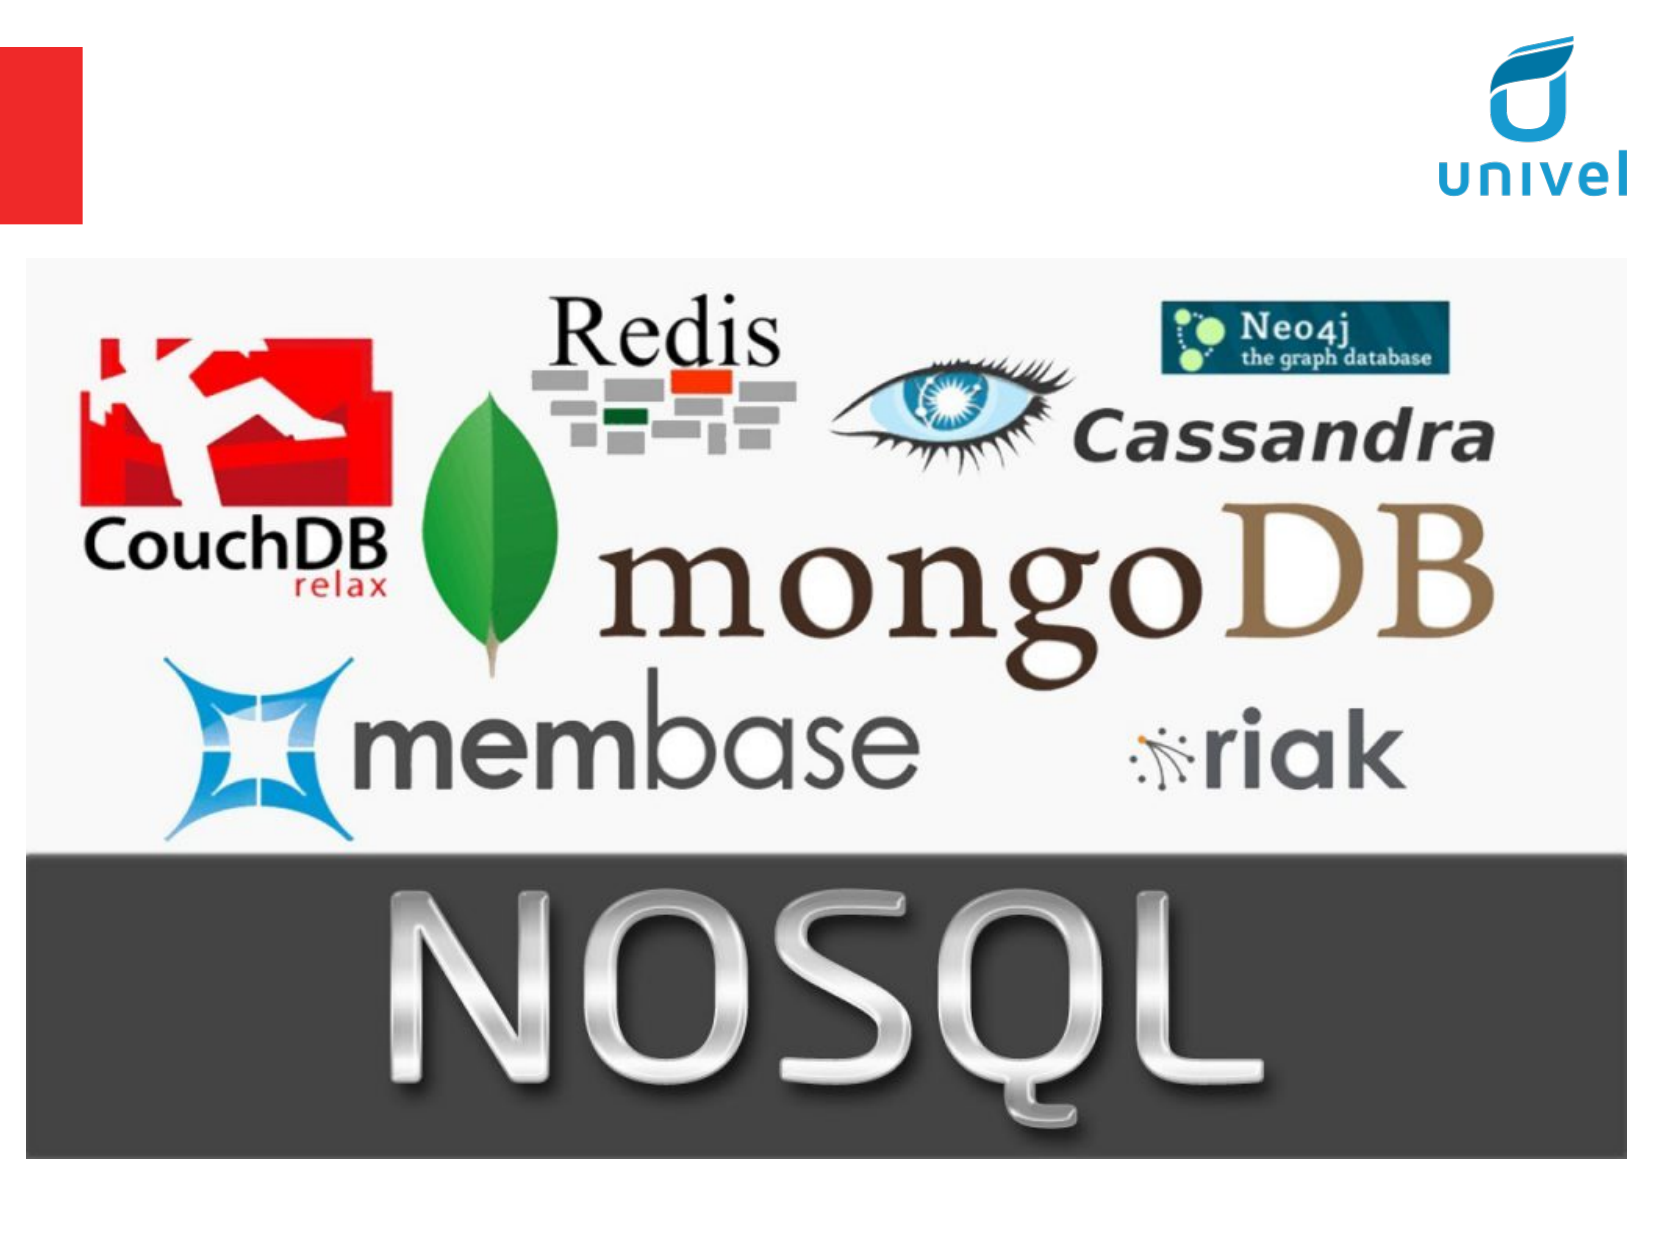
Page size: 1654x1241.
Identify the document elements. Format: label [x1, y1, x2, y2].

picture [26, 259, 1627, 1160]
